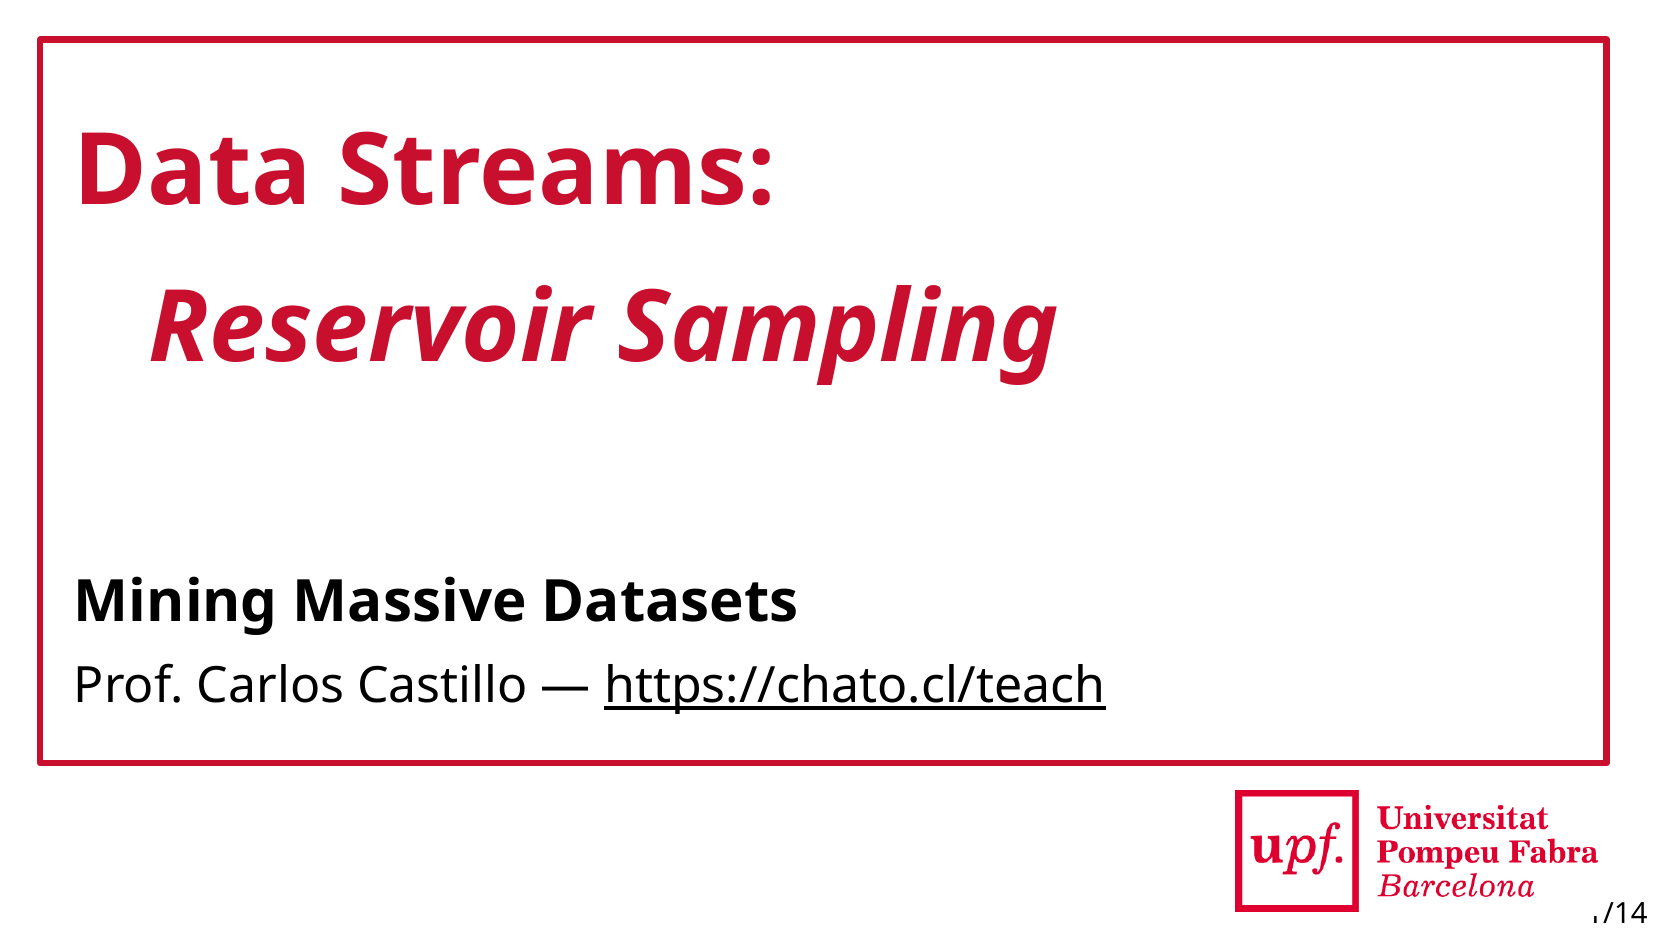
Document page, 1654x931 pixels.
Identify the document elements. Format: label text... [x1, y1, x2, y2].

chart [770, 589, 889, 649]
picture [1229, 785, 1604, 916]
text_box Data Streams: Reservoir Sampling Mining Massive Datasets Prof. Carlos Castillo — https://chato.cl/teach [73, 77, 1562, 746]
